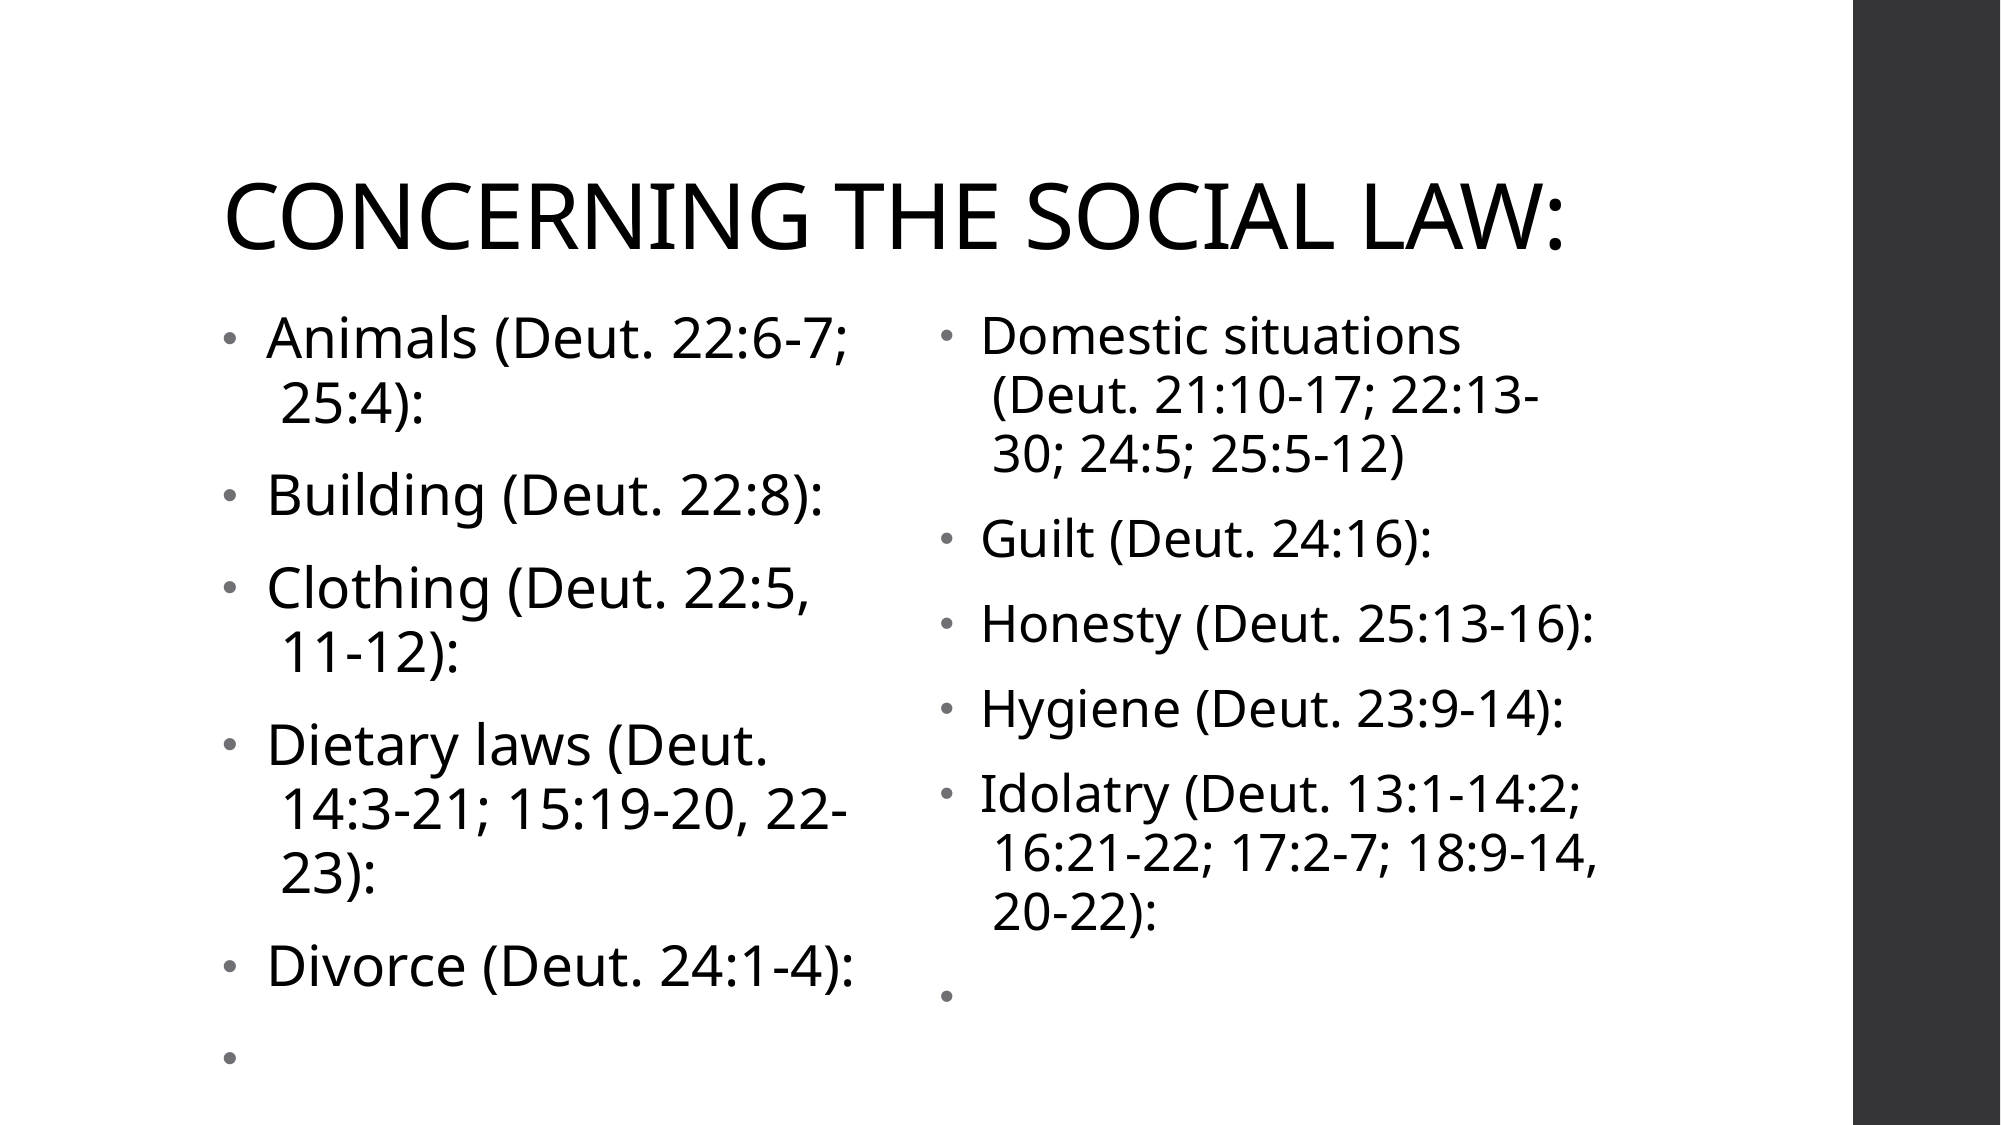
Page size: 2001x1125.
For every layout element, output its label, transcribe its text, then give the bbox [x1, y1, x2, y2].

list Animals (Deut. 22:6-7; 25:4): Building (Deut. 22:8): Clothing (Deut. 22:5, 11-12): Dietary laws (Deut. 14:3-21; 15:19-20, 22-23): Divorce (Deut. 24:1-4): [207, 299, 900, 1014]
list Domestic situations (Deut. 21:10-17; 22:13-30; 24:5; 25:5-12) Guilt (Deut. 24:16): Honesty (Deut. 25:13-16): Hygiene (Deut. 23:9-14): Idolatry (Deut. 13:1-14:2; 16:21-22; 17:2-7; 18:9-14, 20-22): [924, 299, 1617, 1014]
title CONCERNING THE SOCIAL LAW: [206, 60, 1797, 278]
